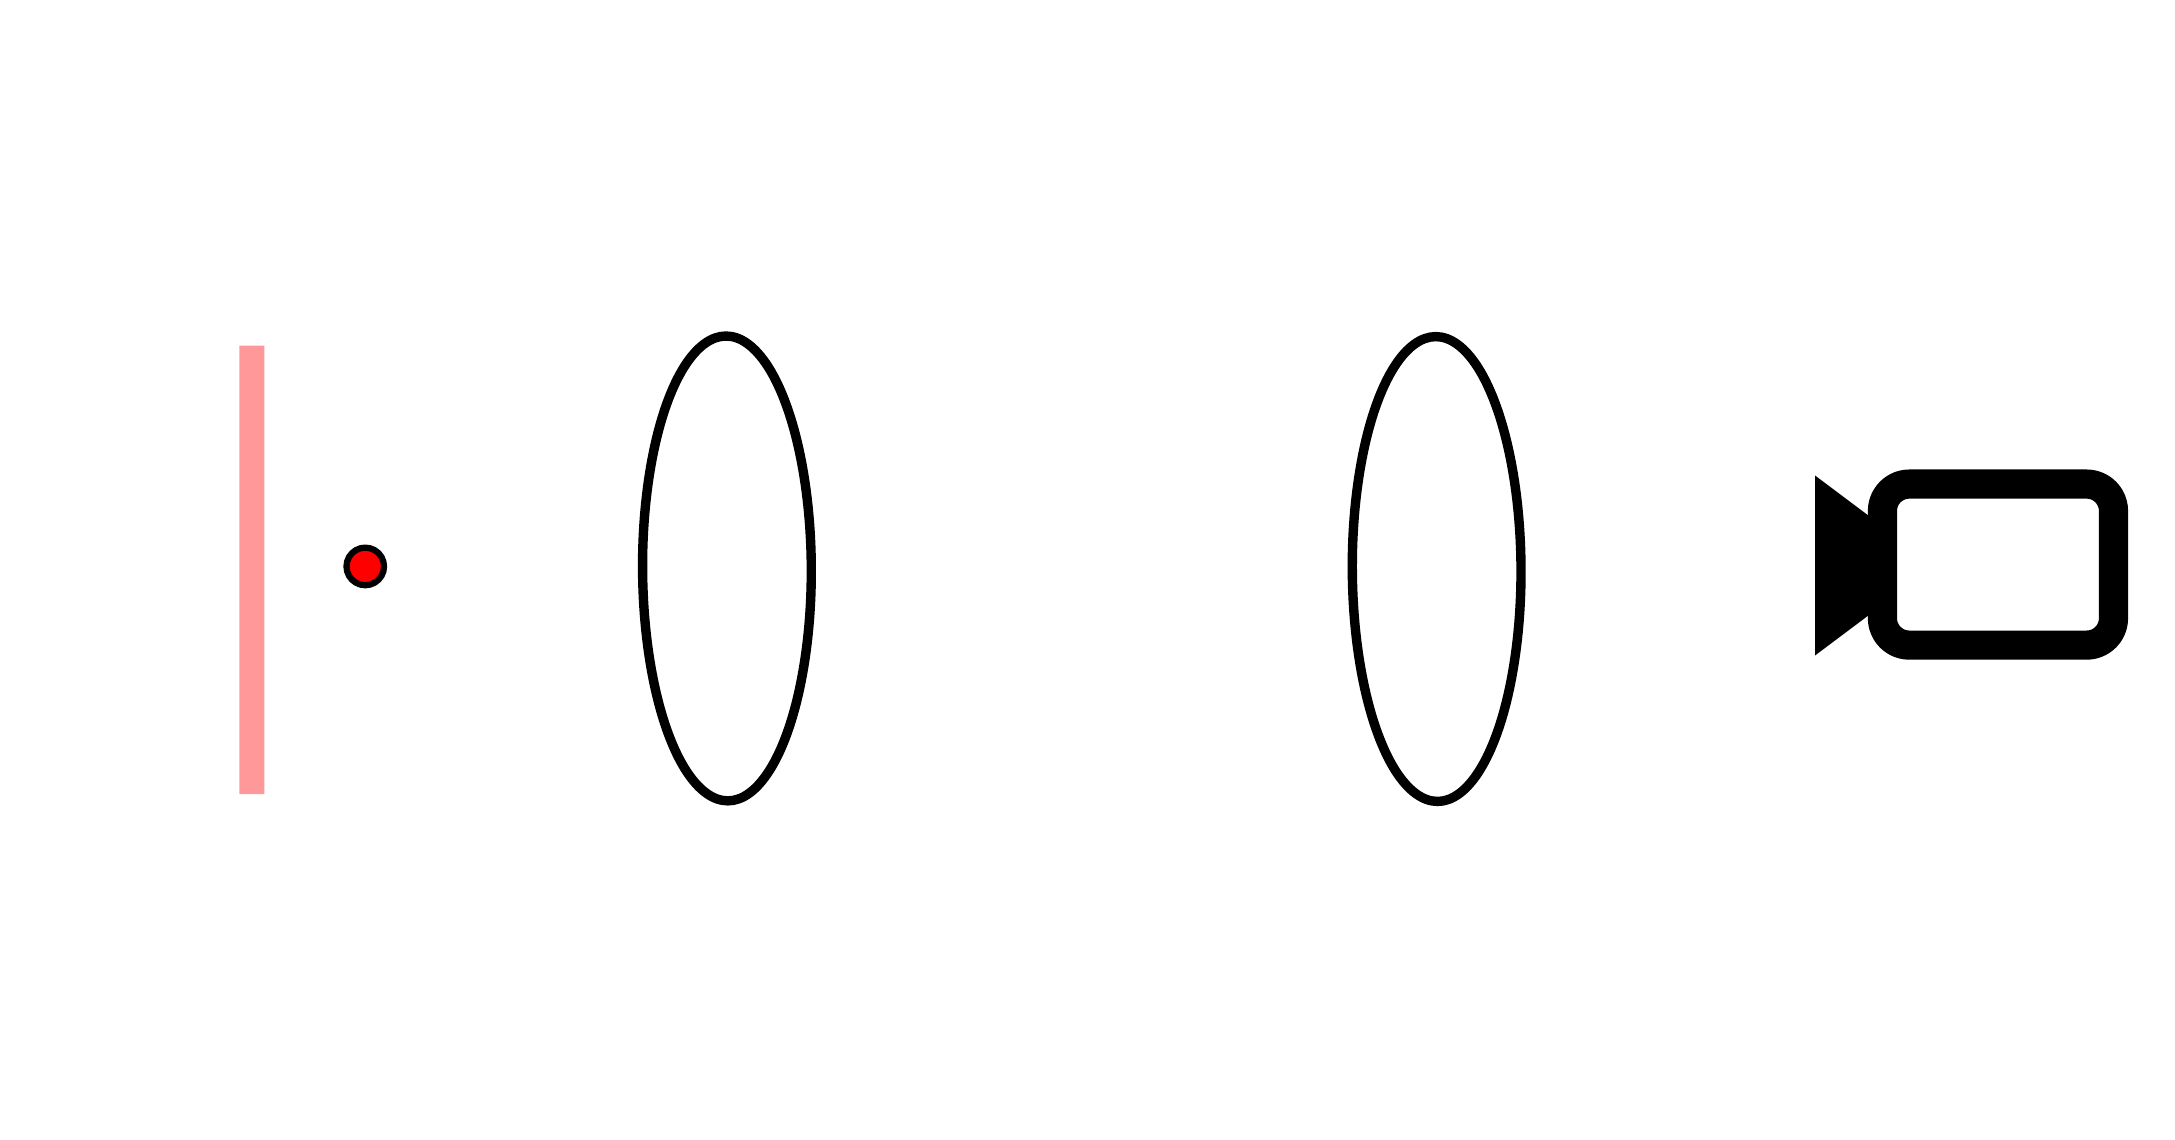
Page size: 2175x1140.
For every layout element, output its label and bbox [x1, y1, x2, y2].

text_box [1882, 484, 2114, 646]
text_box [346, 547, 385, 586]
text_box [642, 336, 812, 801]
text_box [1352, 336, 1522, 802]
text_box [1815, 475, 1876, 656]
